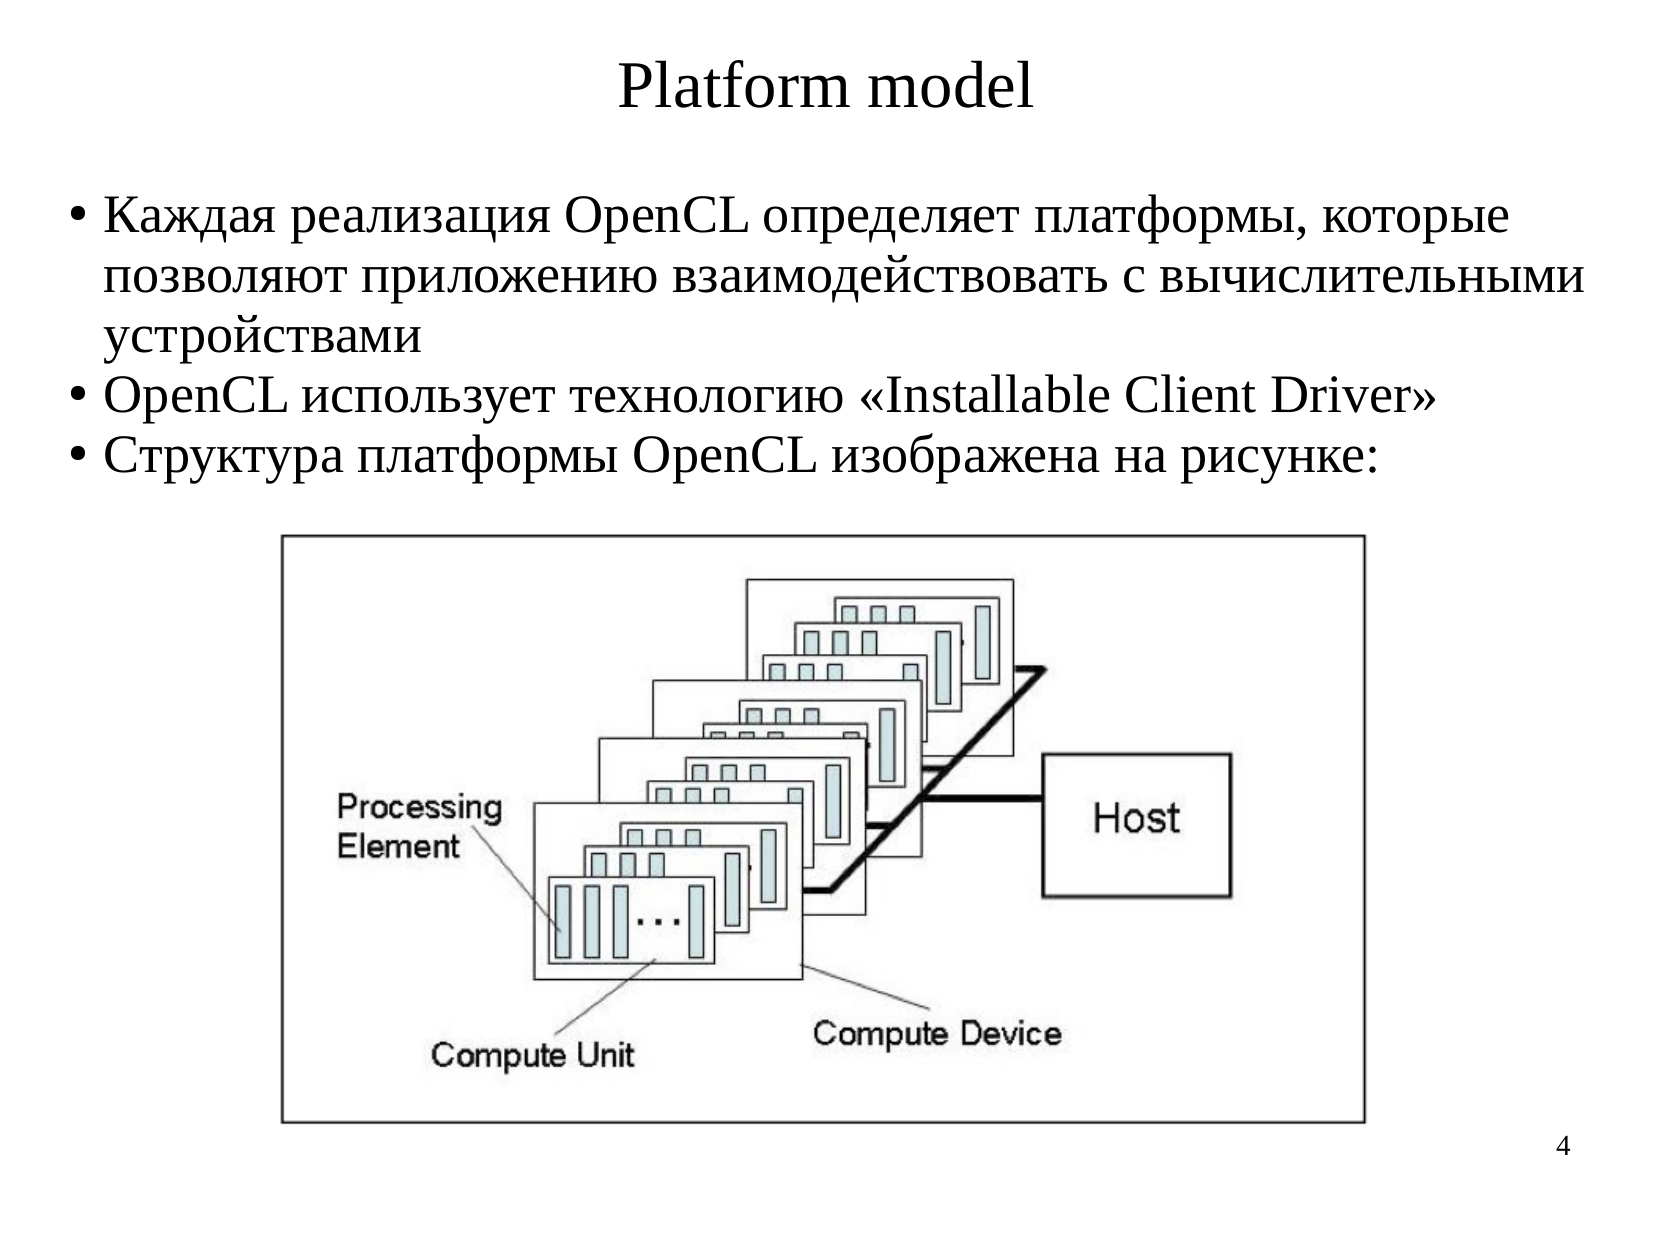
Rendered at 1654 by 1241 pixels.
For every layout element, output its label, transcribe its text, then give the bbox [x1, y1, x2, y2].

text_box Каждая реализация OpenCL определяет платформы, которые позволяют приложению взаимодействовать с вычислительными устройствами OpenCL использует технологию «Installable Client Driver» Структура платформы OpenCL изображена на рисунке: [53, 177, 1616, 498]
text_box Platform model [603, 41, 1051, 130]
picture [259, 516, 1394, 1146]
